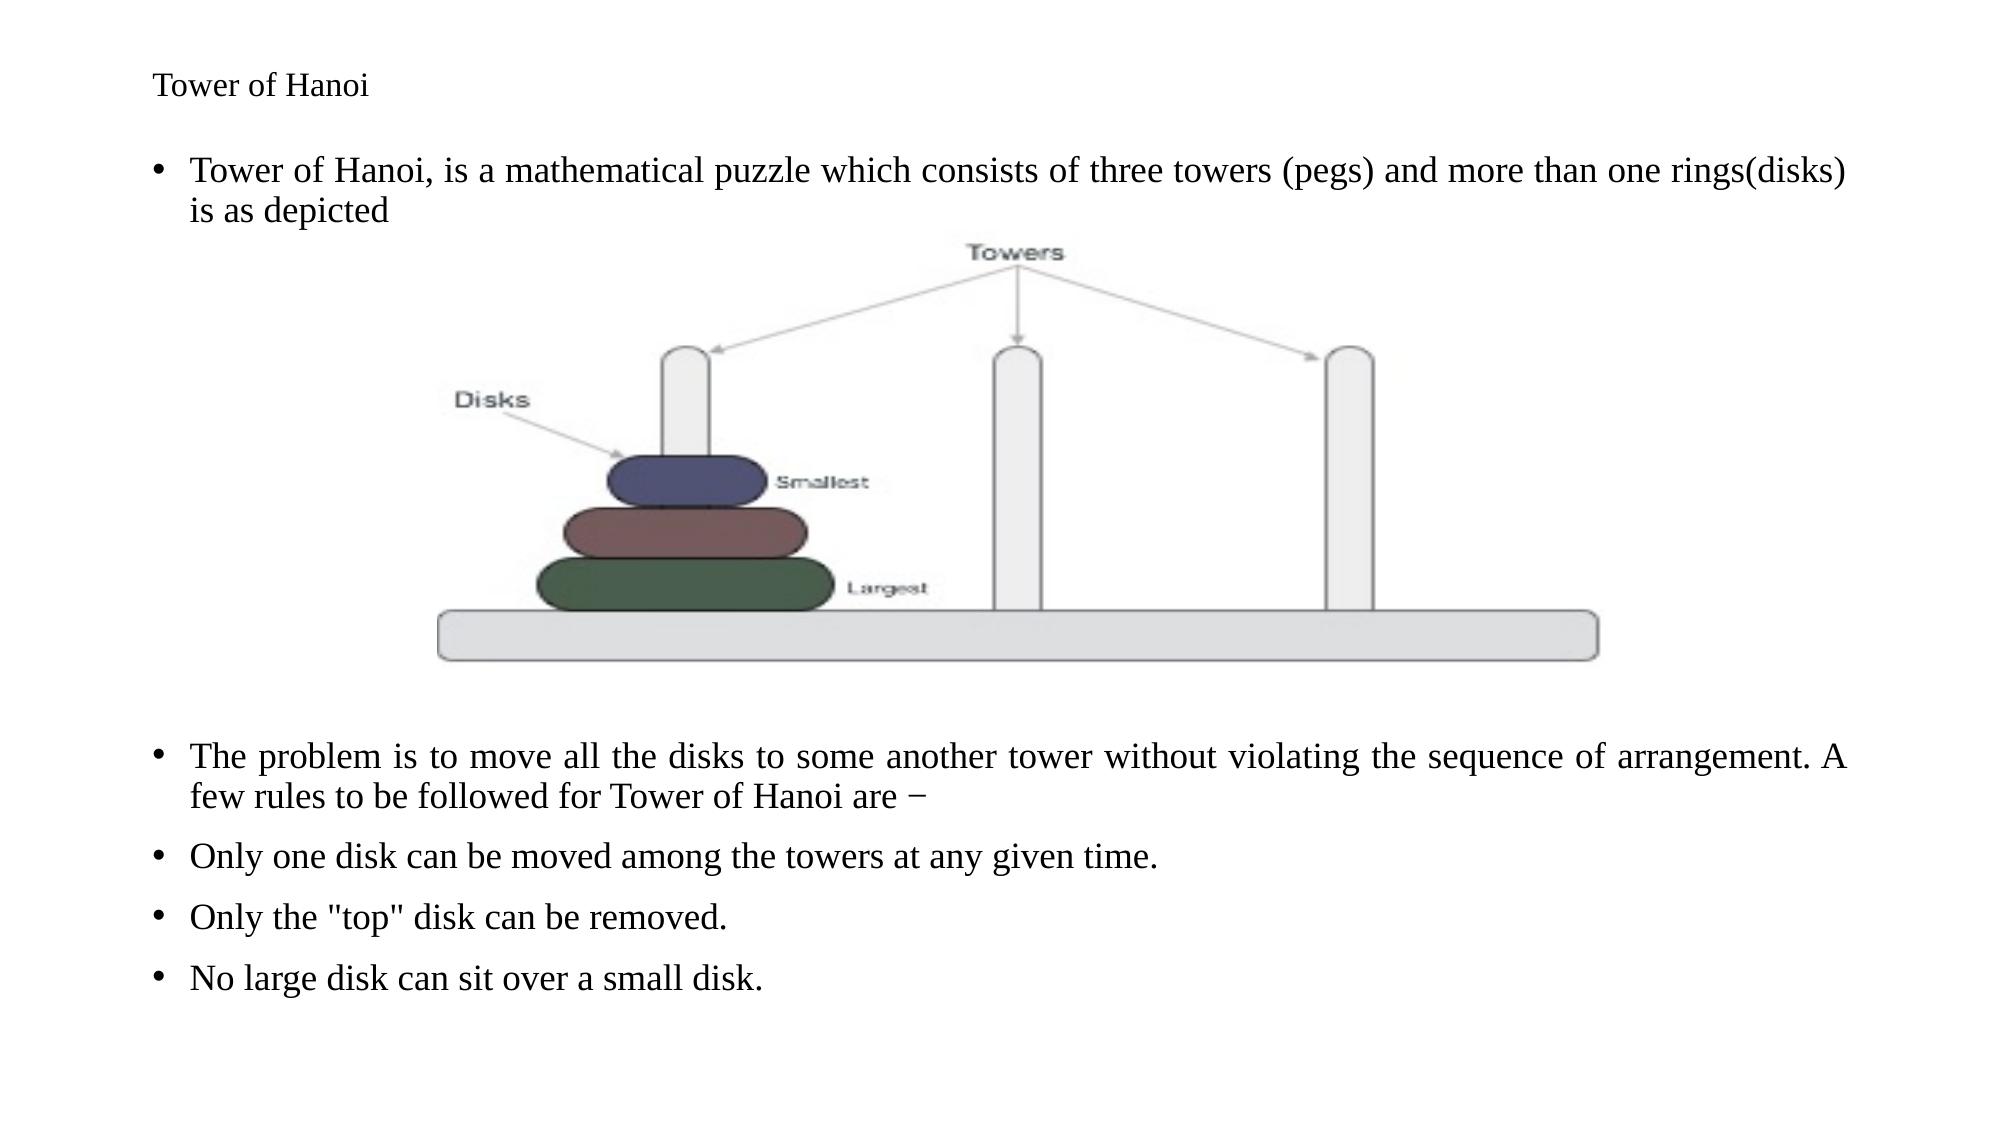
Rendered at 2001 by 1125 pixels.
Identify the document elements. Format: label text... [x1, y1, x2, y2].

title Tower of Hanoi [137, 59, 1863, 112]
list Tower of Hanoi, is a mathematical puzzle which consists of three towers (pegs) and more than one rings(disks) is as depicted The problem is to move all the disks to some another tower without violating the sequence of arrangement. A few rules to be followed for Tower of Hanoi are − Only one disk can be moved among the towers at any given time. Only the "top" disk can be removed. No large disk can sit over a small disk. [137, 143, 1863, 1014]
picture [437, 230, 1604, 679]
